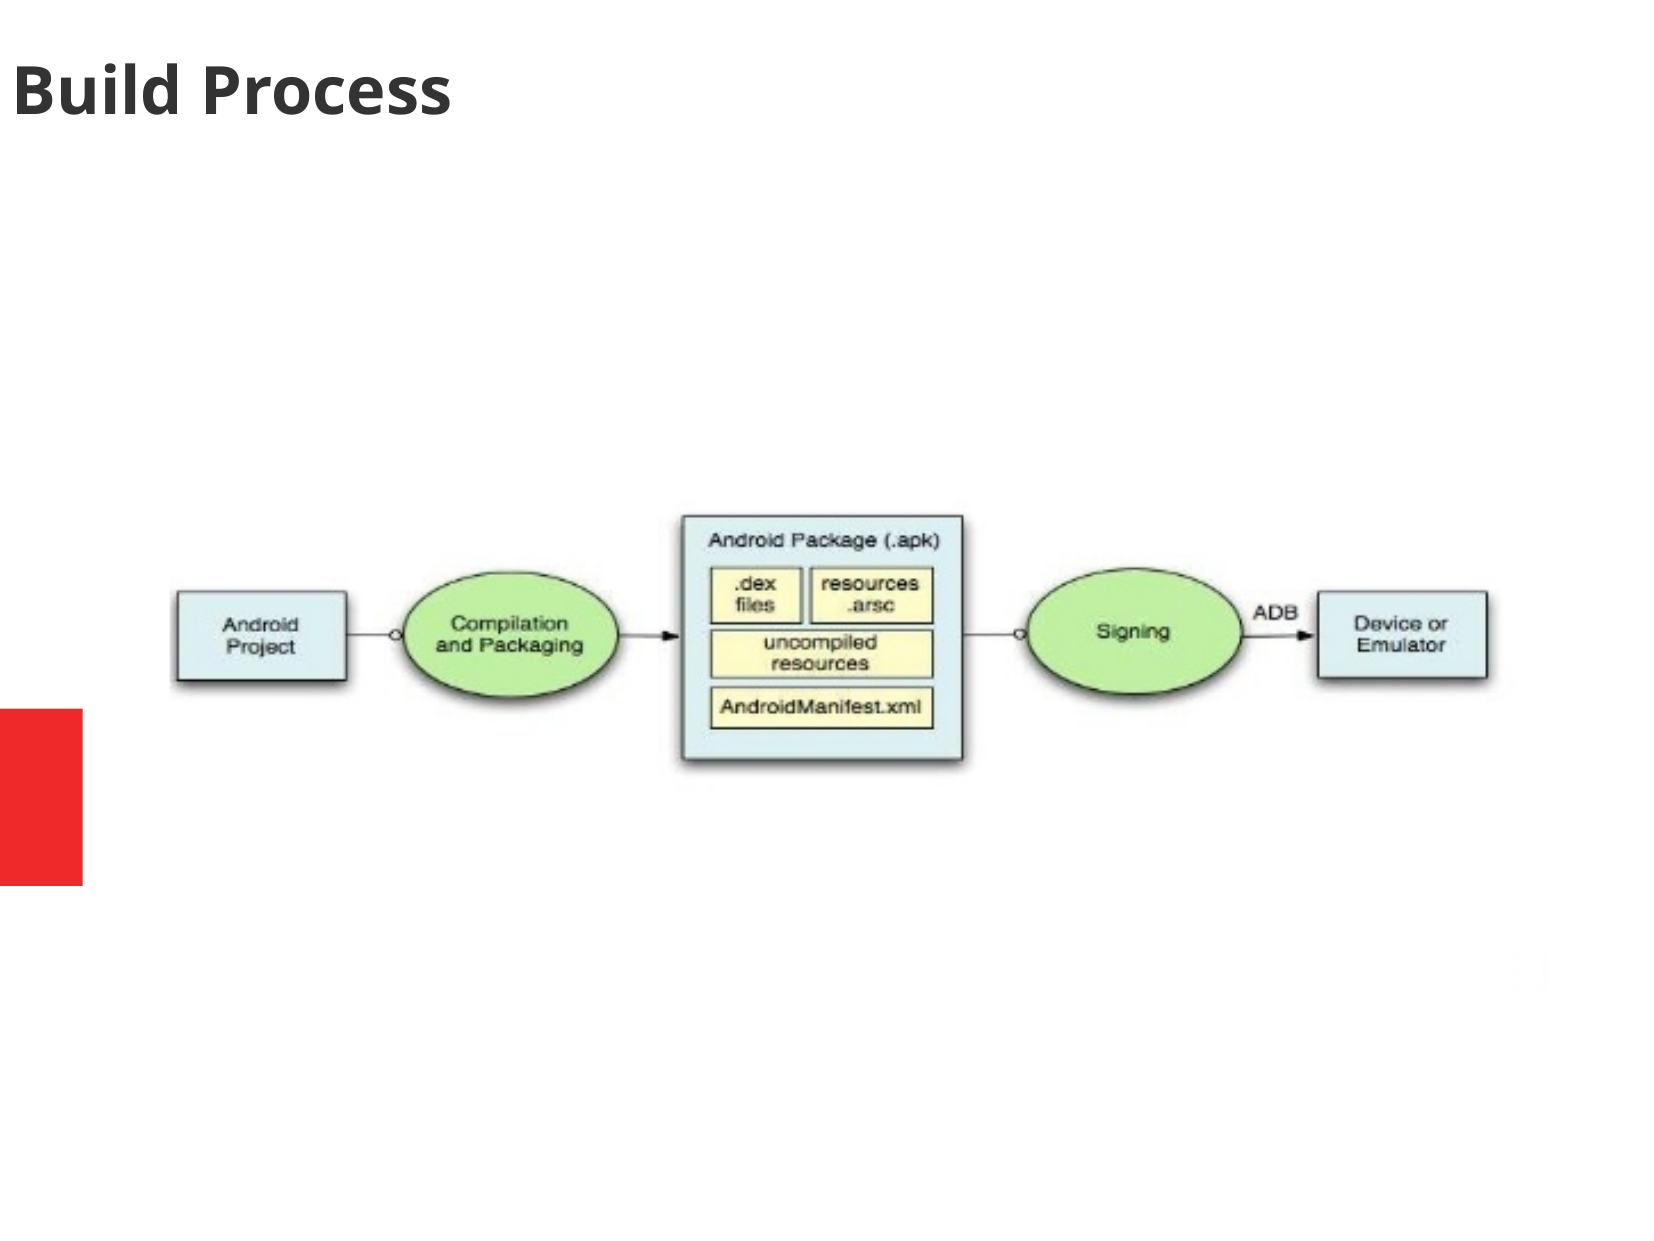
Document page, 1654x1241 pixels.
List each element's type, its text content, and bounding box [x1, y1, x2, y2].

title Build Process [11, 11, 1418, 166]
picture [93, 153, 1548, 1063]
